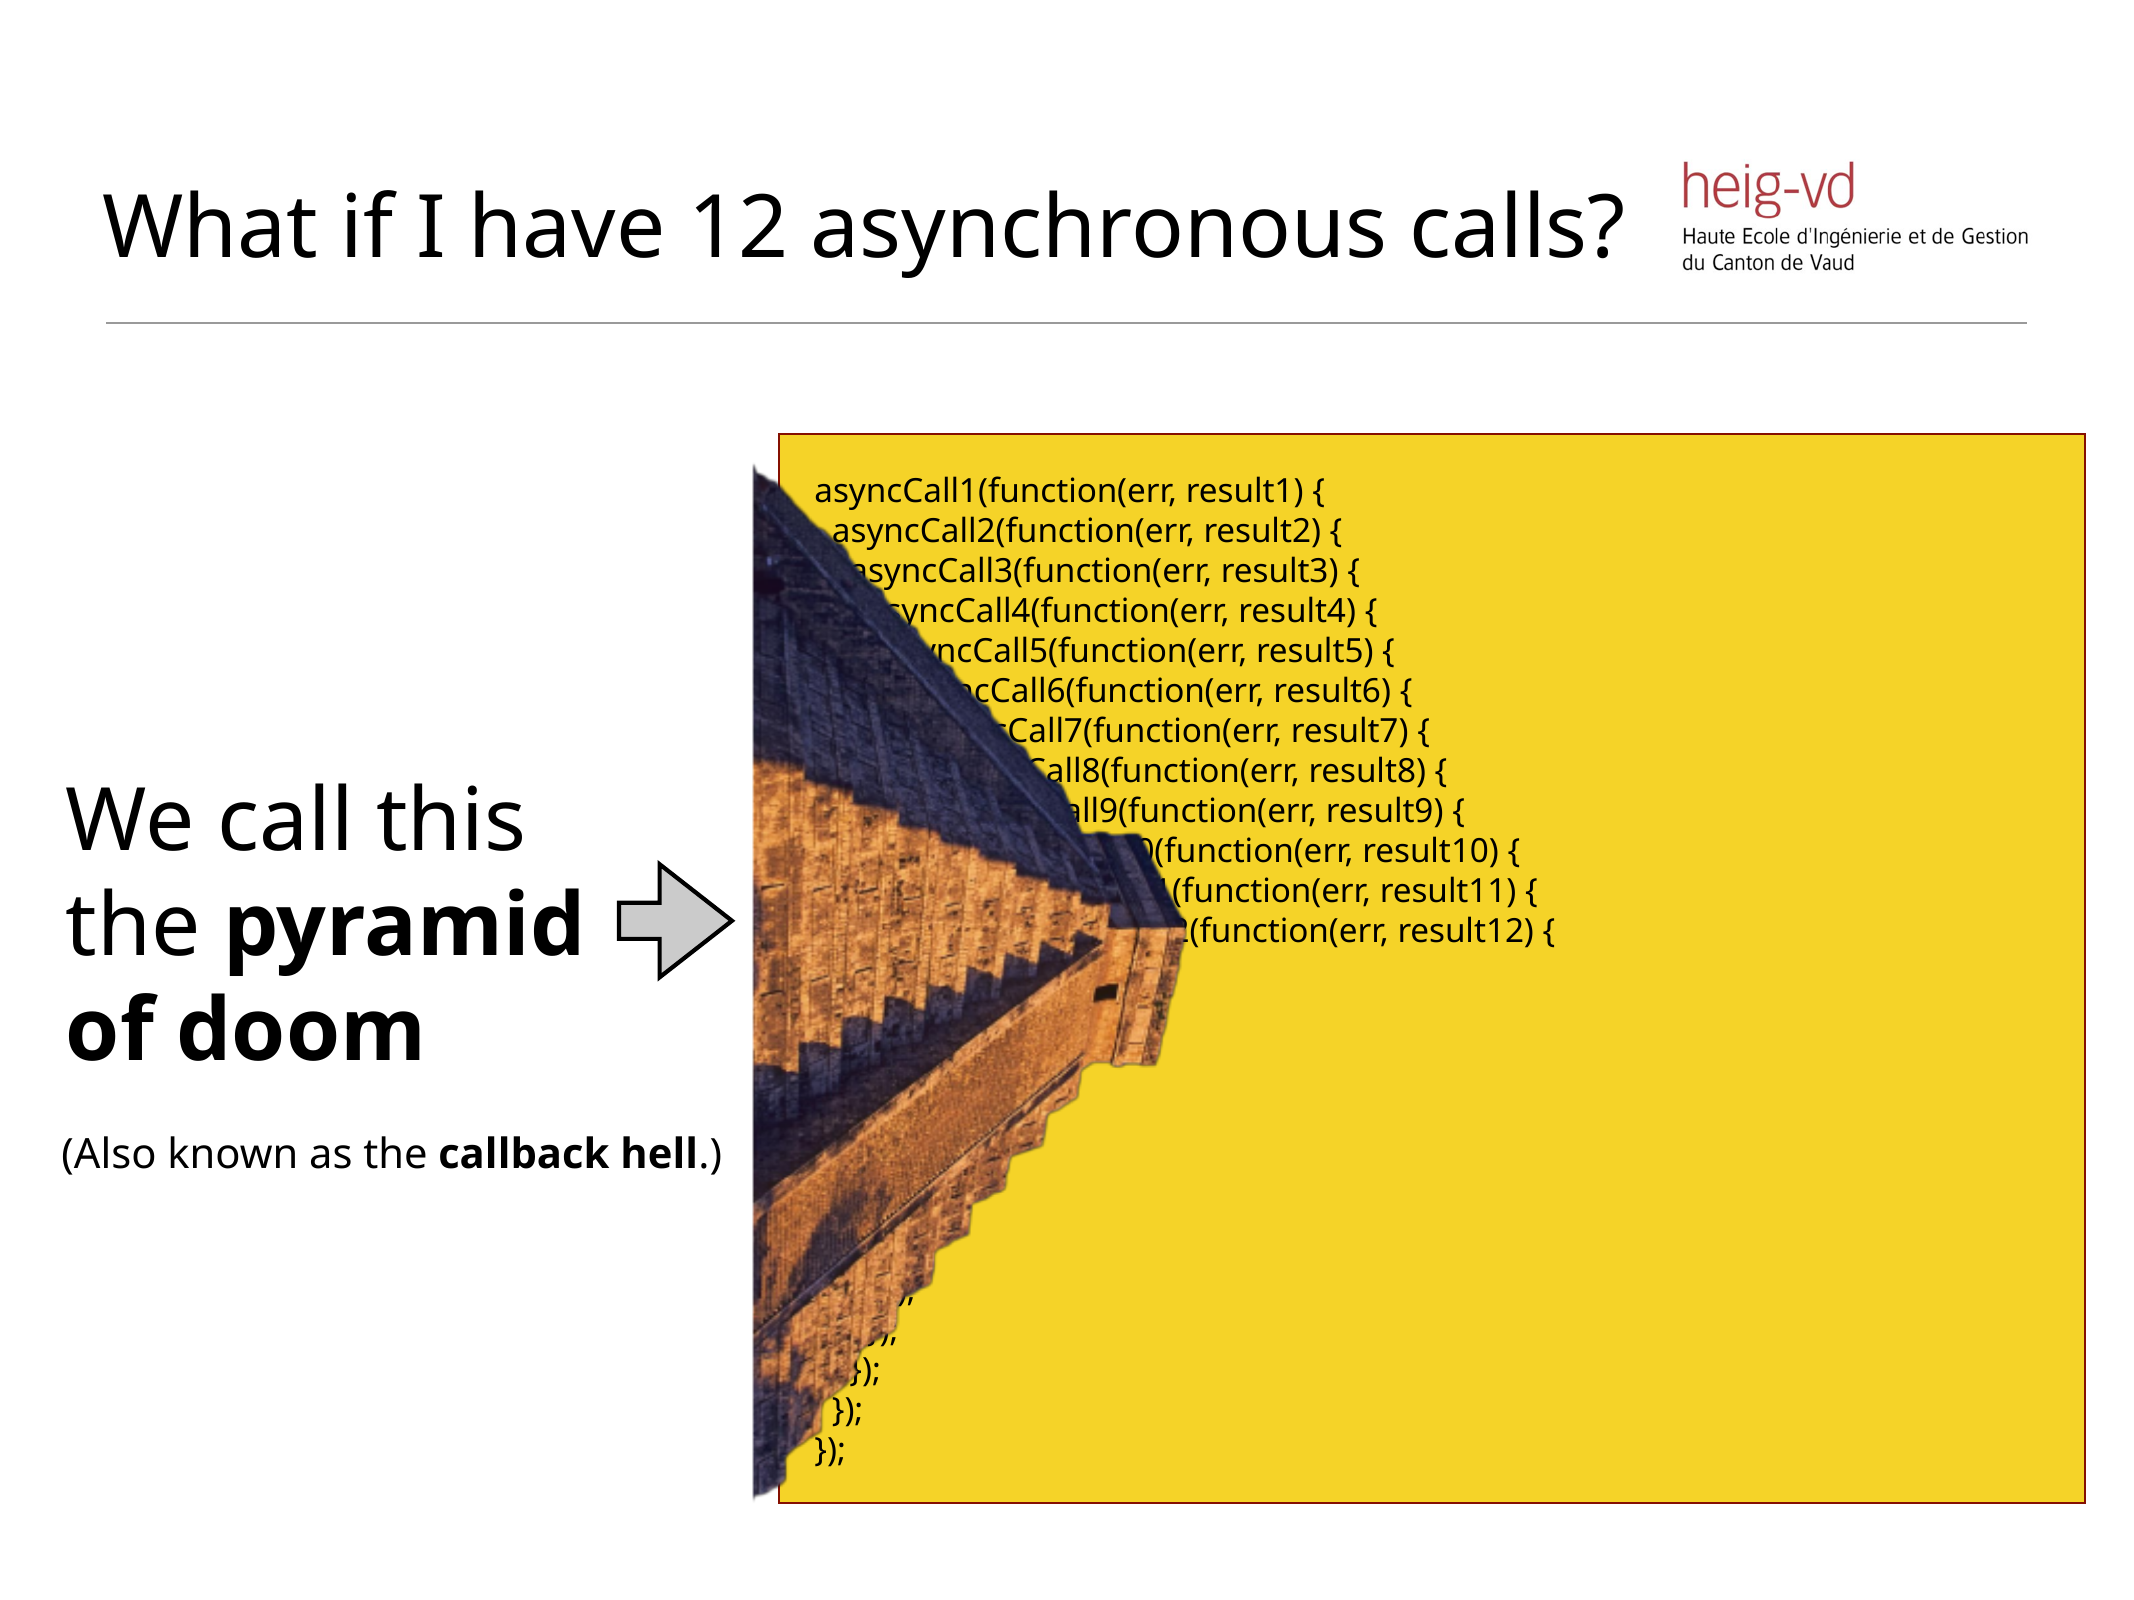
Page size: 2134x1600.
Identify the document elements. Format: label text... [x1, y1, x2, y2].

title What if I have 12 asynchronous calls? [93, 54, 2040, 284]
text_box asyncCall1(function(err, result1) { asyncCall2(function(err, result2) { asyncCall3(function(err, result3) { asyncCall4(function(err, result4) { asyncCall5(function(err, result5) { asyncCall6(function(err, result6) { asyncCall7(function(err, result7) { asyncCall8(function(err, result8) { asyncCall9(function(err, result9) { asyncCall10(function(err, result10) { asyncCall11(function(err, result11) { asyncCall12(function(err, result12) { // finally... }); }); }); }); }); }); }); }); }); }); }); }); [778, 433, 2086, 1504]
text_box (Also known as the callback hell.) [53, 1118, 731, 1186]
picture [752, 462, 1187, 1504]
text_box We call this the pyramid of doom [57, 754, 600, 1087]
text_box [618, 864, 732, 978]
